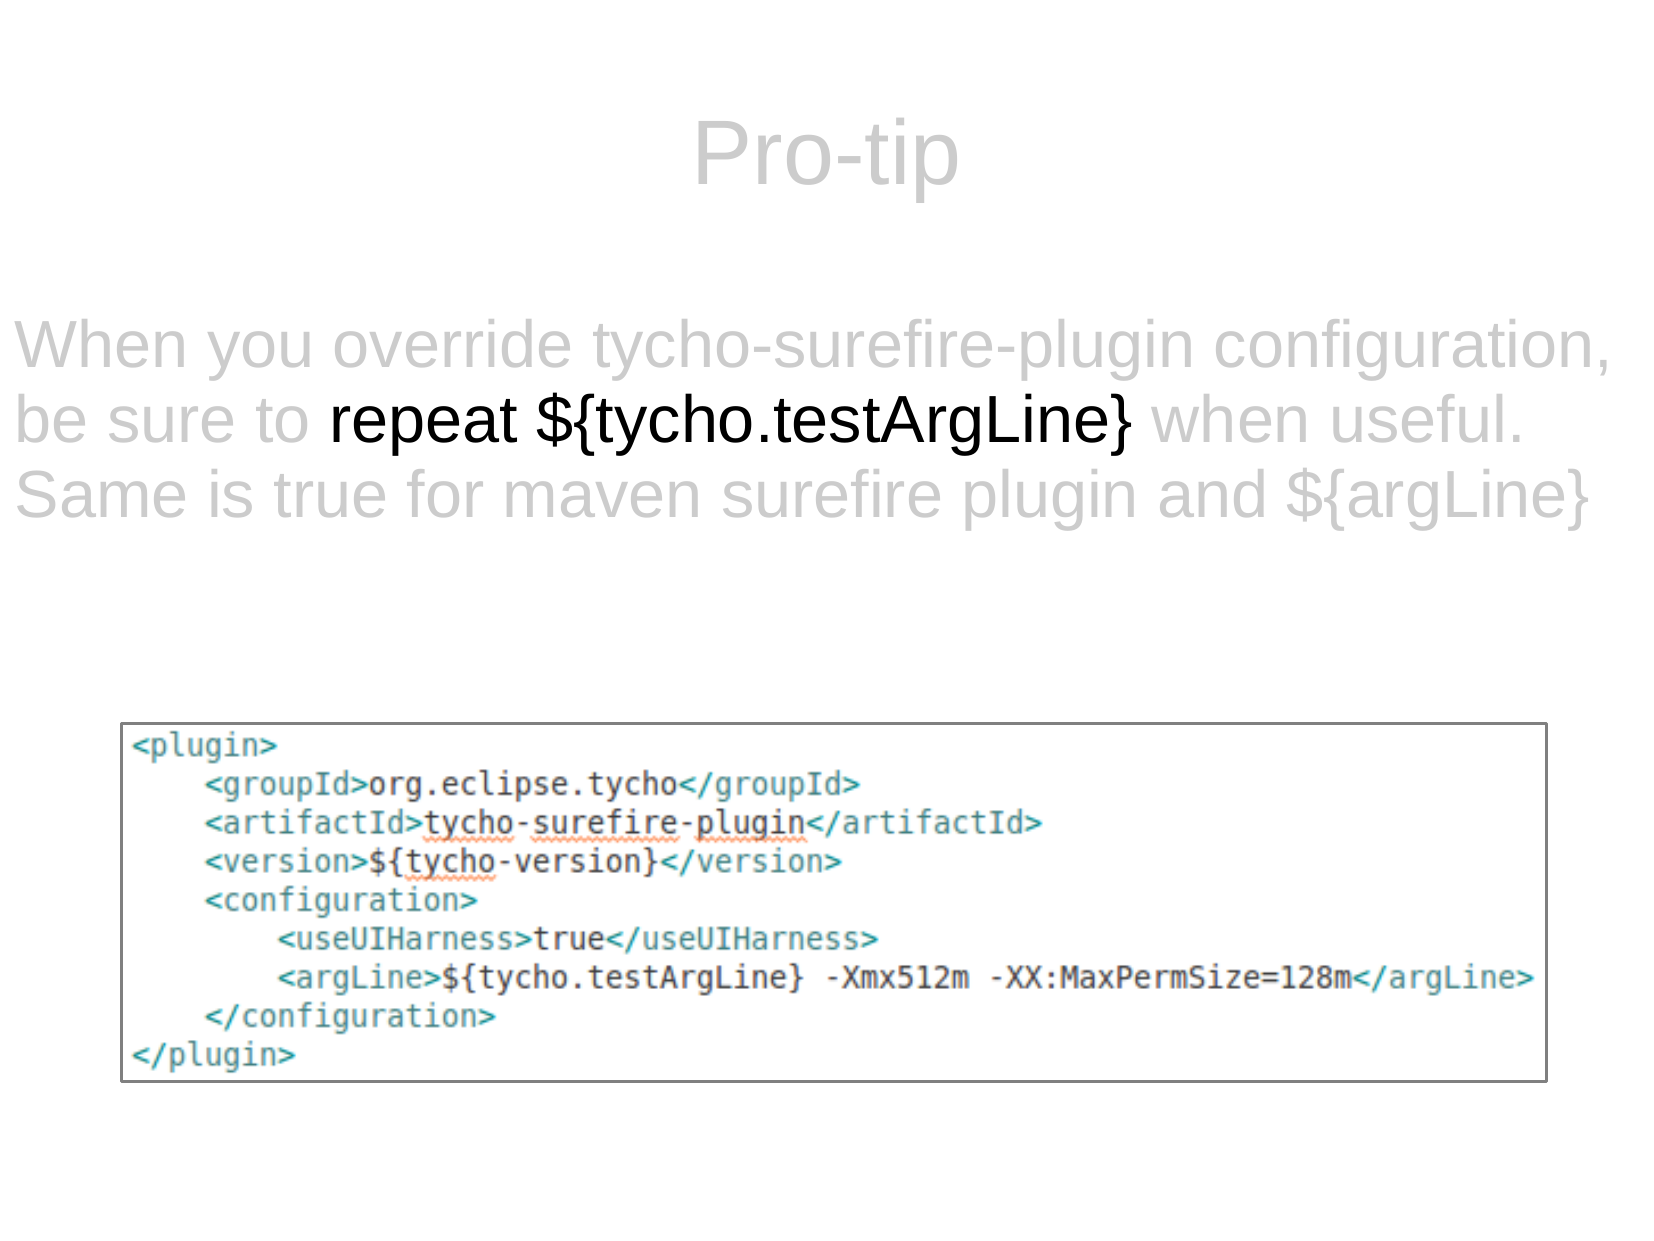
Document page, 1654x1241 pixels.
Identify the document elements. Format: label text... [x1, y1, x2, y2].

title Pro-tip [82, 49, 1571, 257]
text_box When you override tycho-surefire-plugin configuration, be sure to repeat ${tycho.testArgLine} when useful. Same is true for maven surefire plugin and ${argLine} [0, 300, 1654, 540]
picture [123, 725, 1546, 1081]
